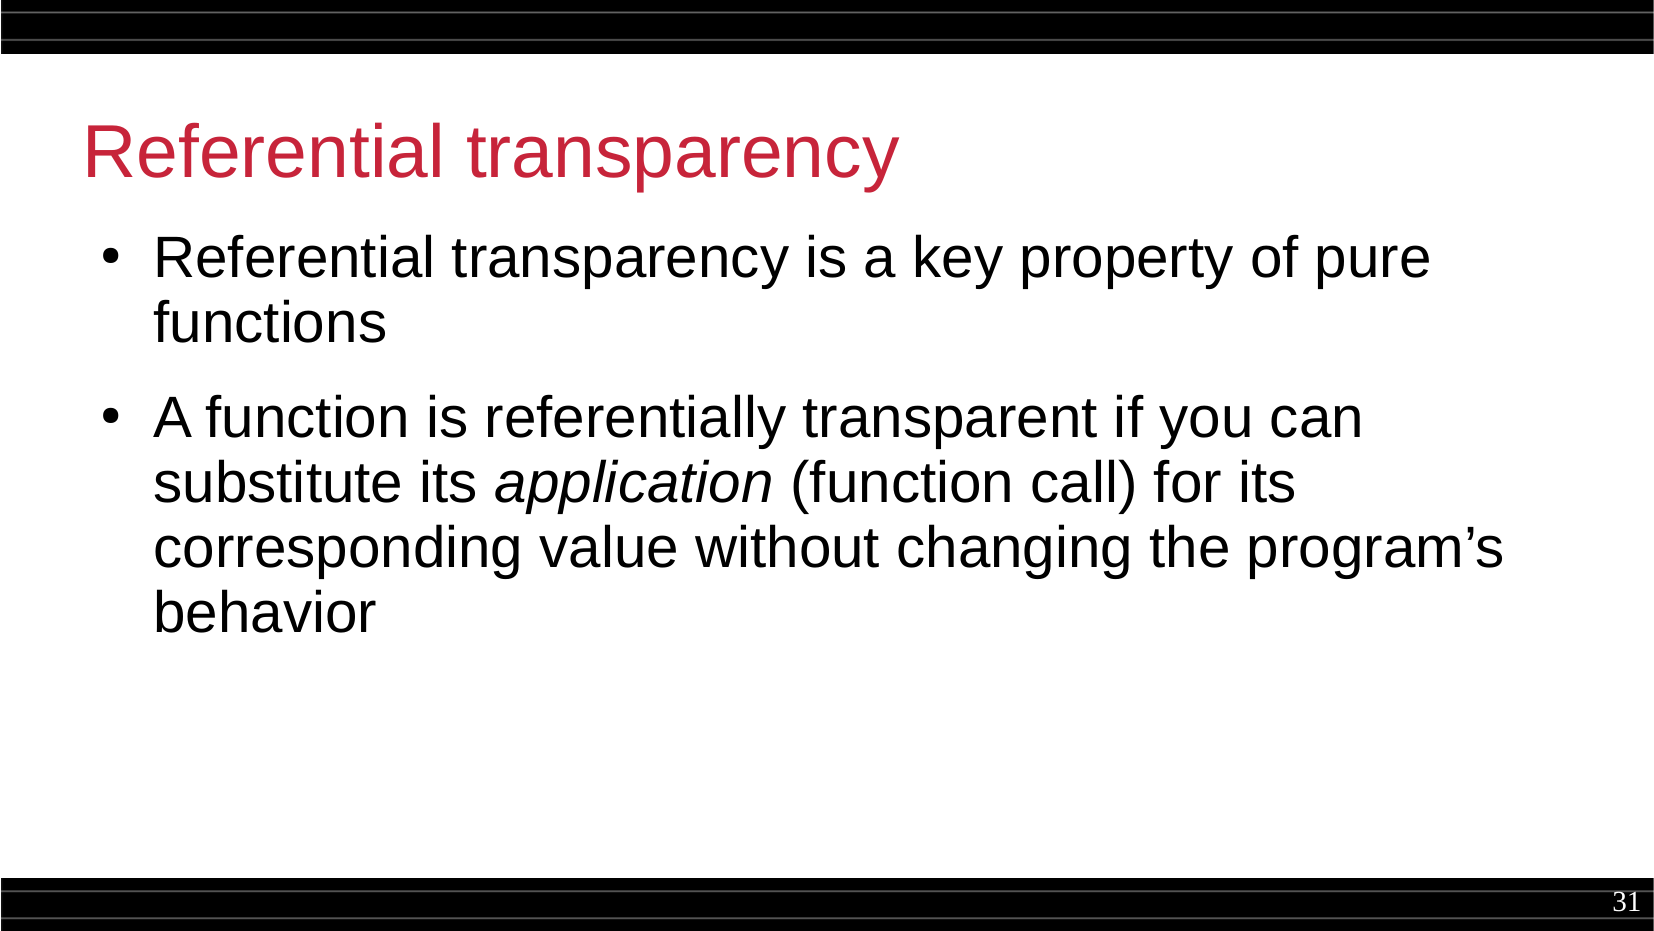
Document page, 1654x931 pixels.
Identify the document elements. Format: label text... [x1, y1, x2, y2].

title Referential transparency [82, 92, 1571, 211]
picture [1, 878, 1654, 931]
picture [1, 0, 1654, 54]
list Referential transparency is a key property of pure functions A function is referentially transparent if you can substitute its application (function call) for its corresponding value without changing the program’s behavior [82, 225, 1571, 856]
